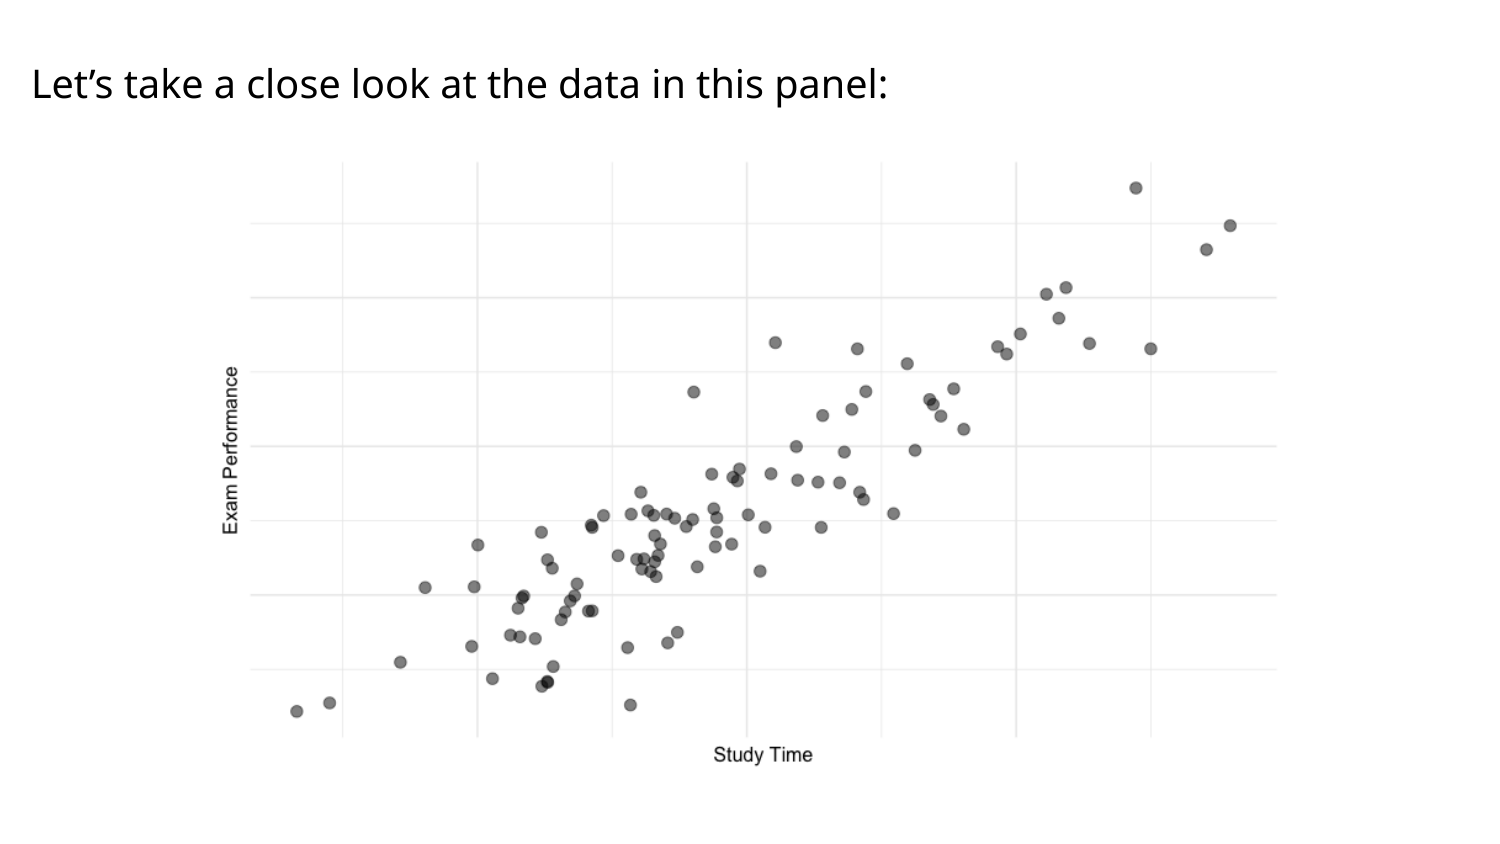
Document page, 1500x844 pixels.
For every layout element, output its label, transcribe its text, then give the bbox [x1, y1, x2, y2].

text_box Let’s take a close look at the data in this panel: [16, 43, 1275, 429]
picture [214, 153, 1286, 774]
